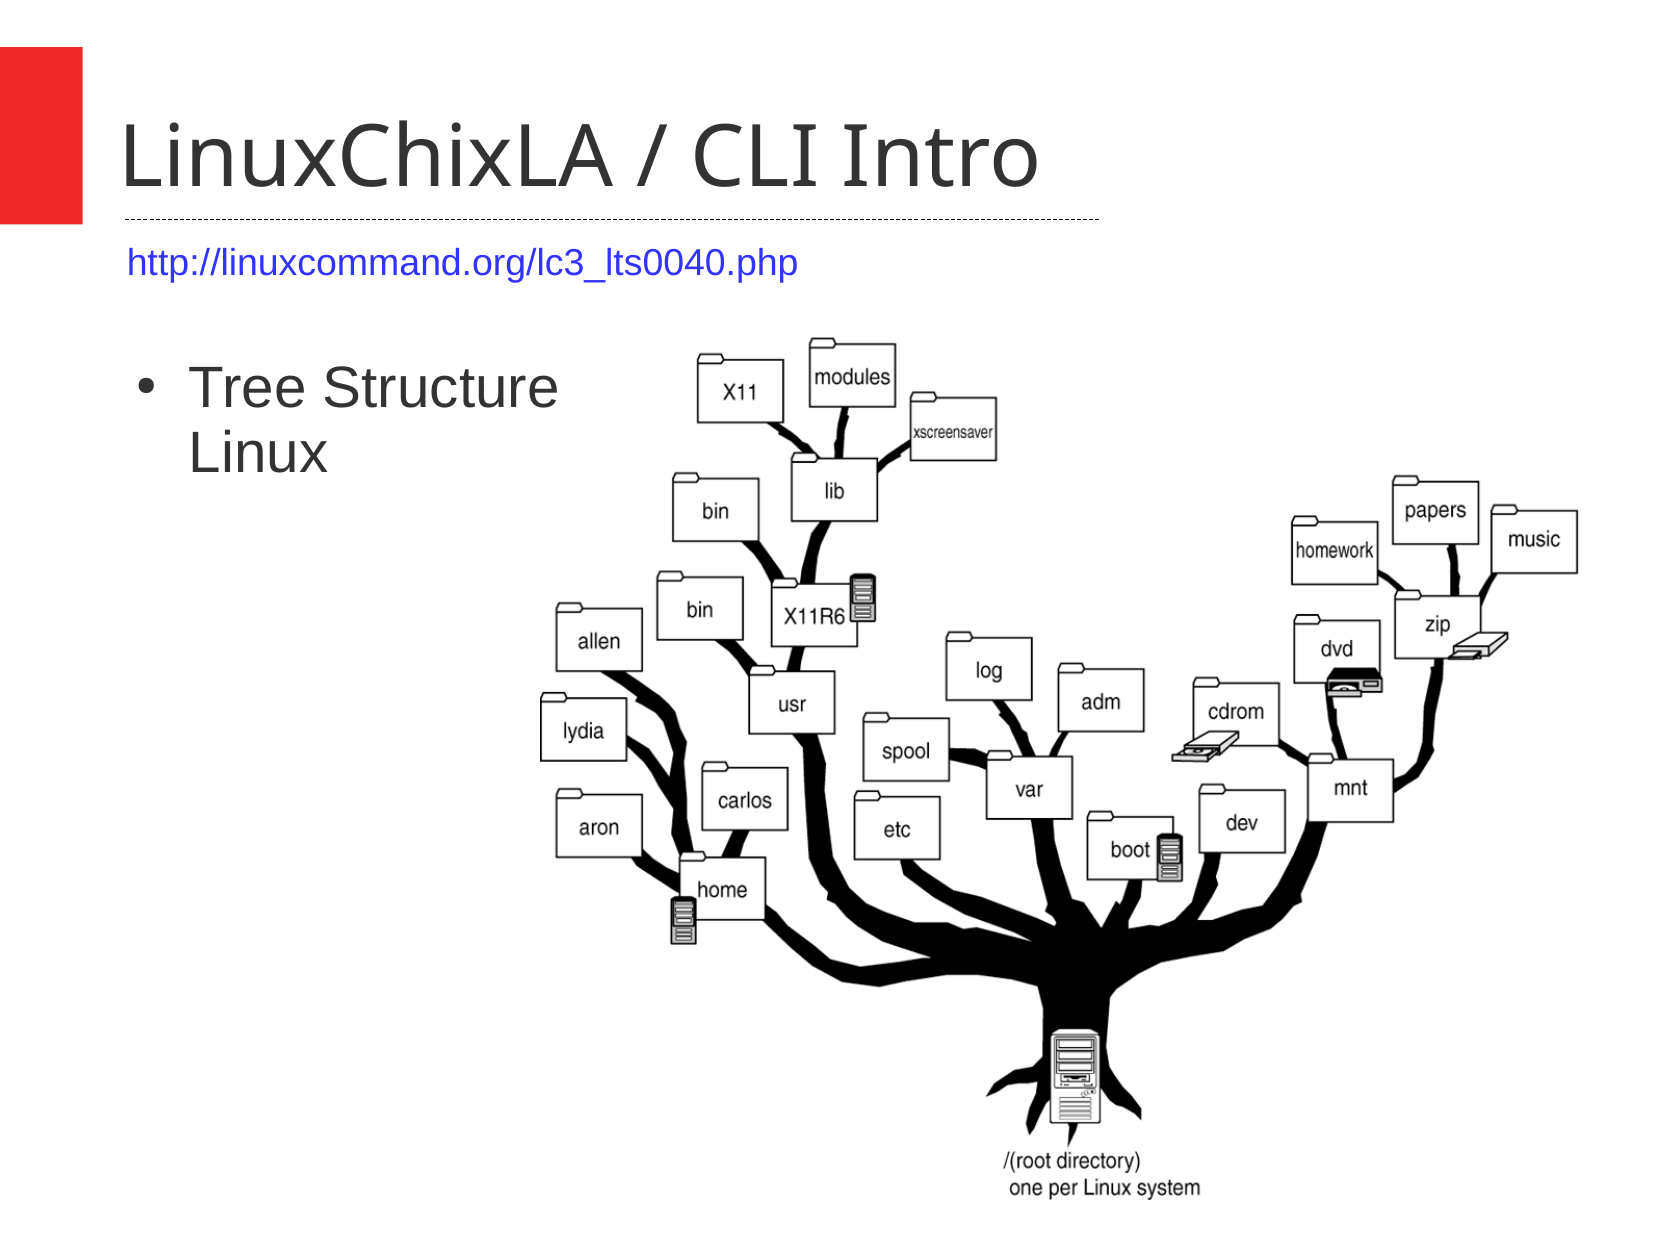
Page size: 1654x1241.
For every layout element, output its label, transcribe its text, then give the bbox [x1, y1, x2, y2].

title LinuxChixLA / CLI Intro [118, 49, 1571, 257]
list Tree Structure Linux [118, 354, 661, 1074]
picture [540, 335, 1580, 1201]
text_box http://linuxcommand.org/lc3_lts0040.php [112, 234, 814, 334]
